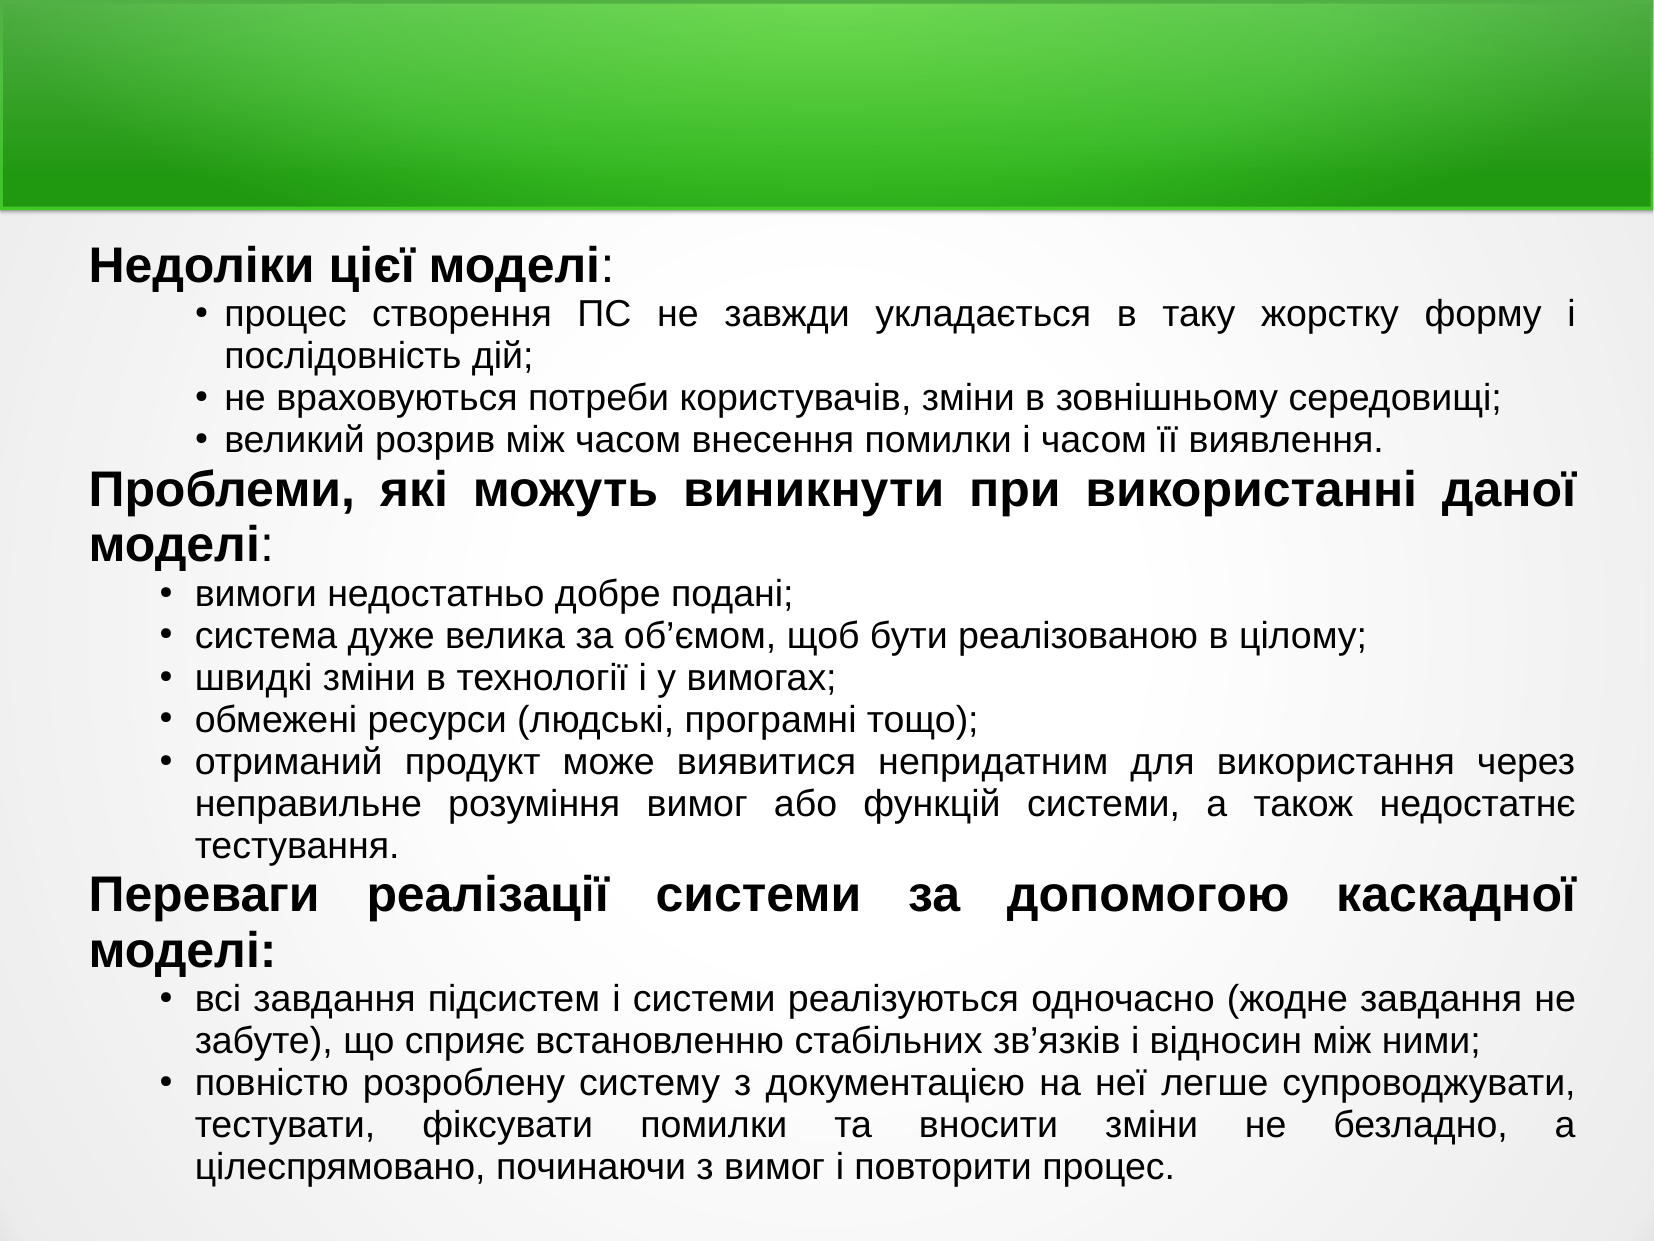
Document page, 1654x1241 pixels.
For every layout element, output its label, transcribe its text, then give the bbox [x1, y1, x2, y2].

subtitle Недоліки цієї моделі: процес створення ПС не завжди укладається в таку жорстку форму і послідовність дій; не враховуються потреби користувачів, зміни в зовнішньому середовищі; великий розрив між часом внесення помилки і часом її виявлення. Проблеми, які можуть виникнути при використанні даної мо­делі: вимоги недостатньо добре подані; система дуже велика за об’ємом, щоб бути реалізованою в цілому; швидкі зміни в технології і у вимогах; обмежені ресурси (людські, програмні тощо); отриманий продукт може виявитися непридатним для використання через неправильне розуміння вимог або функцій системи, а також недостатнє тестування. Переваги реалізації системи за допомогою каскадної моделі: всі завдання підсистем і системи реалізуються одночасно (жодне завдання не забуте), що сприяє встановленню стабільних зв’язків і відносин між ними; повністю розроблену систему з документацією на неї легше супроводжувати, тестувати, фіксувати помилки та вносити зміни не безладно, а цілеспрямовано, починаючи з вимог і повторити процес. [88, 230, 1577, 1195]
